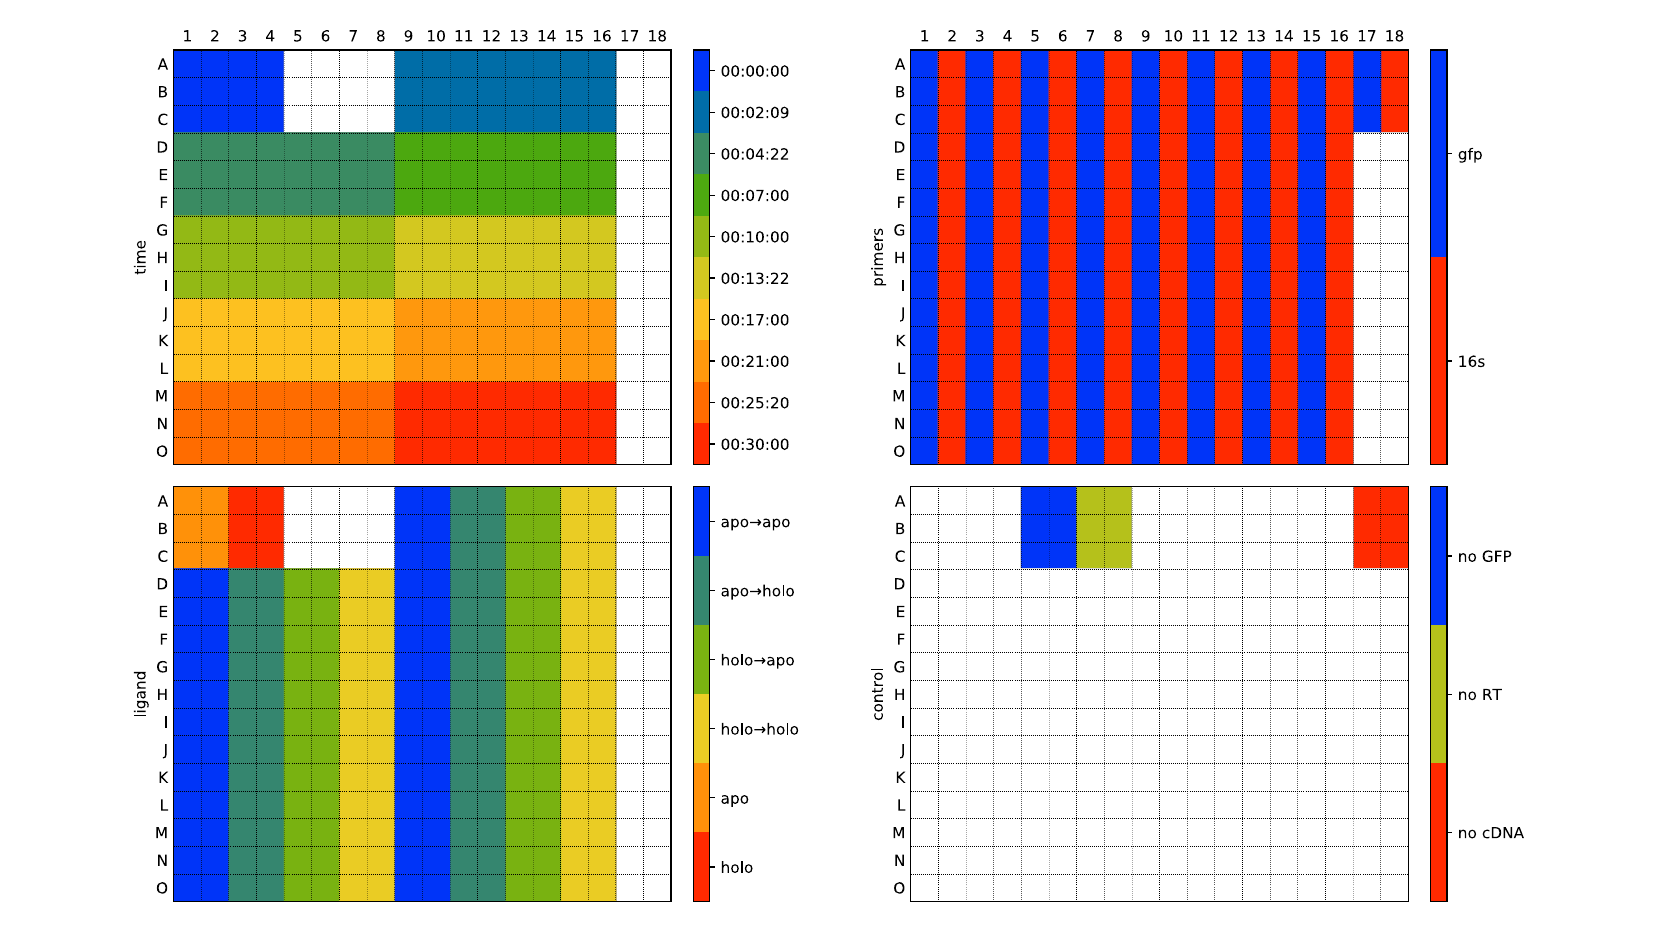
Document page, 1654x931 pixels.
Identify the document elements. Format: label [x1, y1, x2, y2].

picture [117, 0, 811, 925]
picture [854, 0, 1536, 925]
